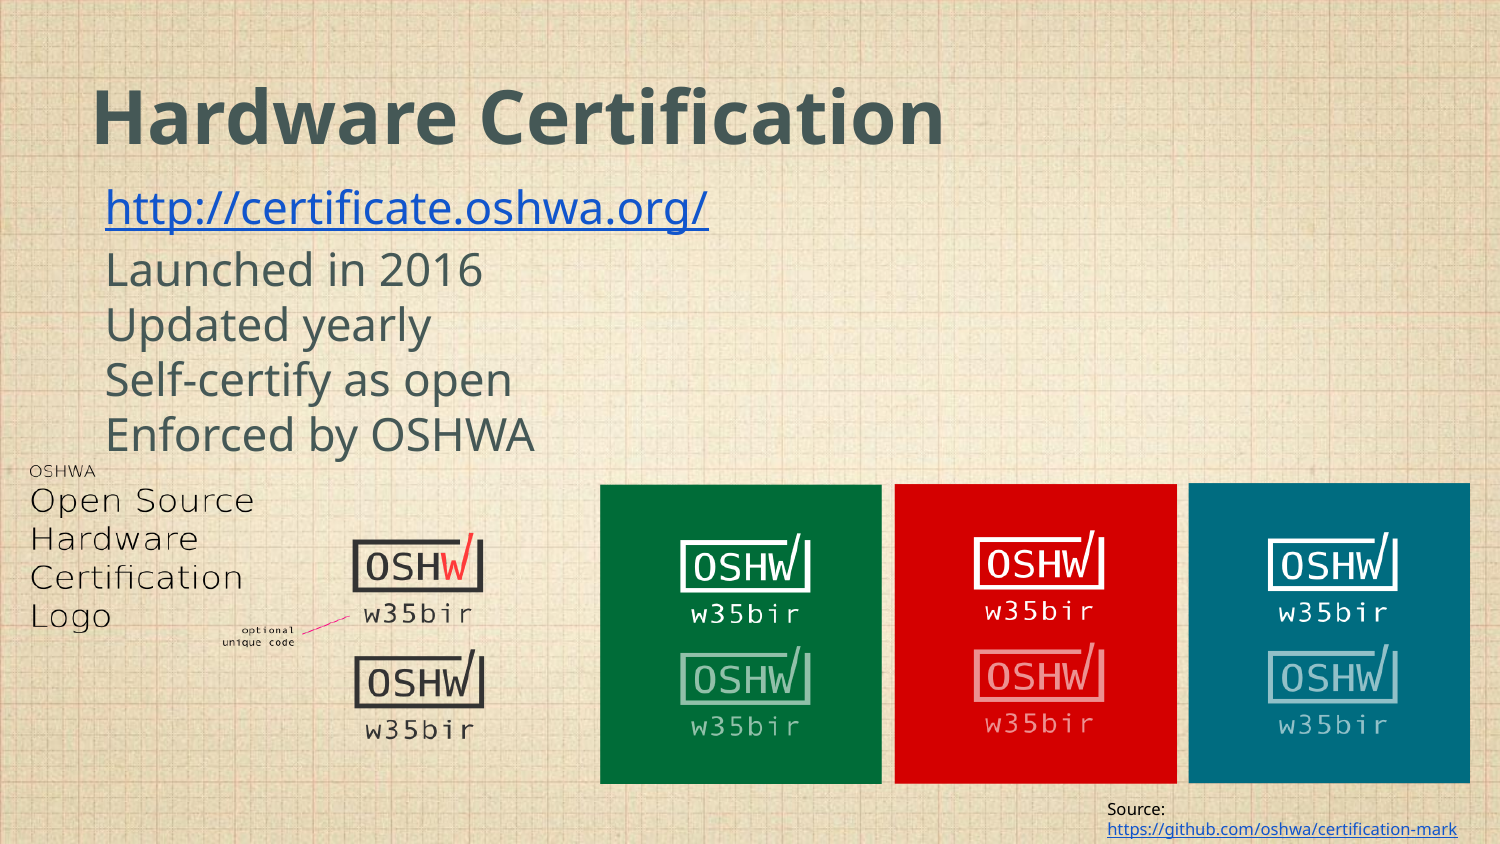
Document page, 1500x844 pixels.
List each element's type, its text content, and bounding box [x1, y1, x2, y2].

title Hardware Certification [75, 33, 1425, 175]
text_box Source: https://github.com/oshwa/certification-mark [1092, 783, 1500, 839]
list http://certificate.oshwa.org/ Launched in 2016 Updated yearly Self-certify as open Enforced by OSHWA [75, 163, 1118, 413]
picture [0, 0, 1500, 844]
